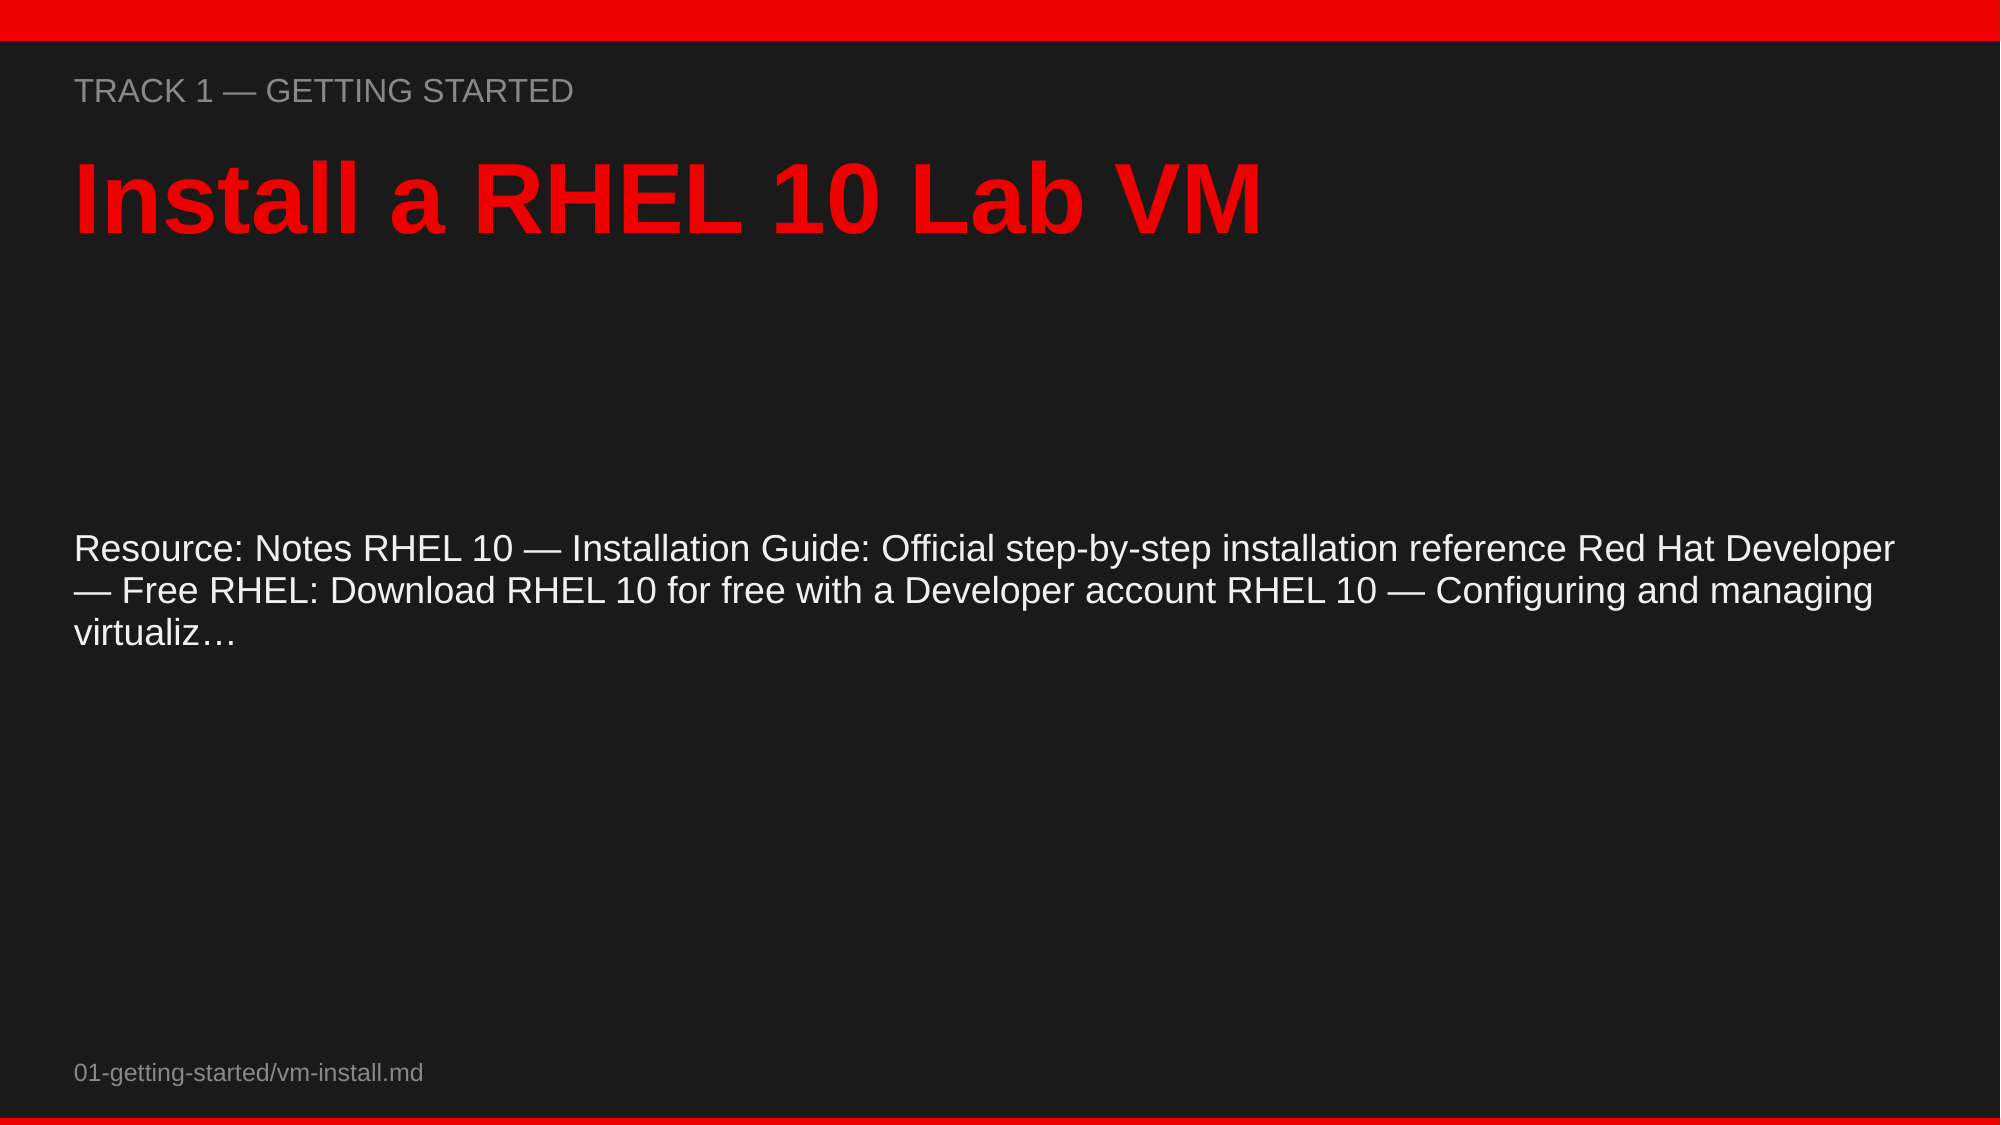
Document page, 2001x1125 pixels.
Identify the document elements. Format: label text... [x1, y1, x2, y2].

text_box TRACK 1 — GETTING STARTED [59, 64, 1942, 119]
text_box [0, 1117, 2001, 1125]
text_box [0, 0, 2001, 42]
text_box 01-getting-started/vm-install.md [59, 1051, 1942, 1093]
text_box Install a RHEL 10 Lab VM [59, 135, 1942, 461]
text_box Resource: Notes RHEL 10 — Installation Guide: Official step-by-step installation reference Red Hat Developer — Free RHEL: Download RHEL 10 for free with a Developer account RHEL 10 — Configuring and managing virtualiz… [59, 519, 1942, 727]
